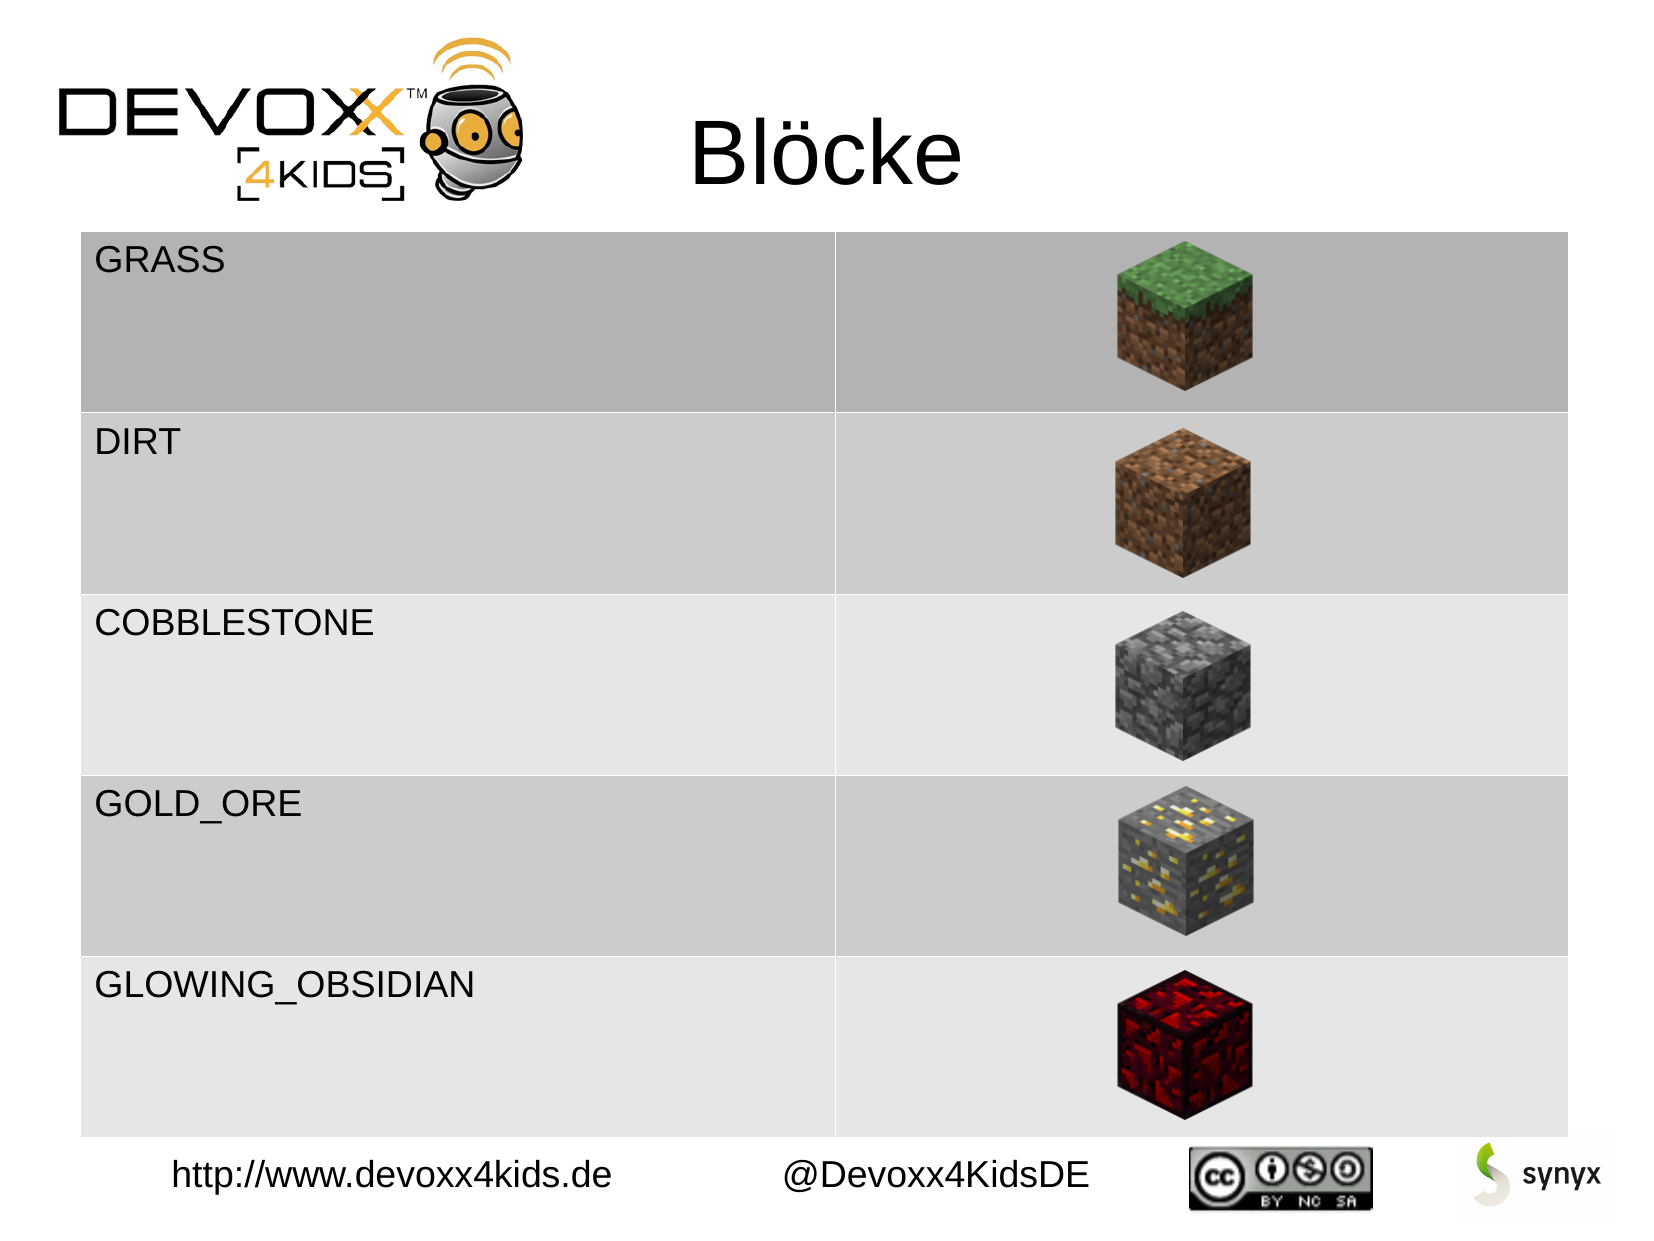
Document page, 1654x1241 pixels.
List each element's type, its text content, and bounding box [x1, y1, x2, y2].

table_cell GOLD_ORE [81, 776, 835, 956]
picture [59, 37, 523, 201]
table_header GRASS [81, 232, 835, 412]
table_cell COBBLESTONE [81, 595, 835, 775]
table_cell GLOWING_OBSIDIAN [81, 957, 835, 1137]
table_cell [836, 595, 1568, 775]
table_cell [836, 776, 1568, 956]
picture [1110, 785, 1262, 937]
table_cell [836, 413, 1568, 594]
picture [1189, 1146, 1373, 1213]
picture [1455, 1128, 1616, 1223]
title Blöcke [82, 49, 1571, 257]
picture [1109, 240, 1261, 392]
table_header [836, 232, 1568, 412]
picture [1107, 610, 1259, 762]
table_cell DIRT [81, 413, 835, 594]
picture [1107, 427, 1259, 579]
picture [1109, 969, 1261, 1121]
table_cell [836, 957, 1568, 1137]
